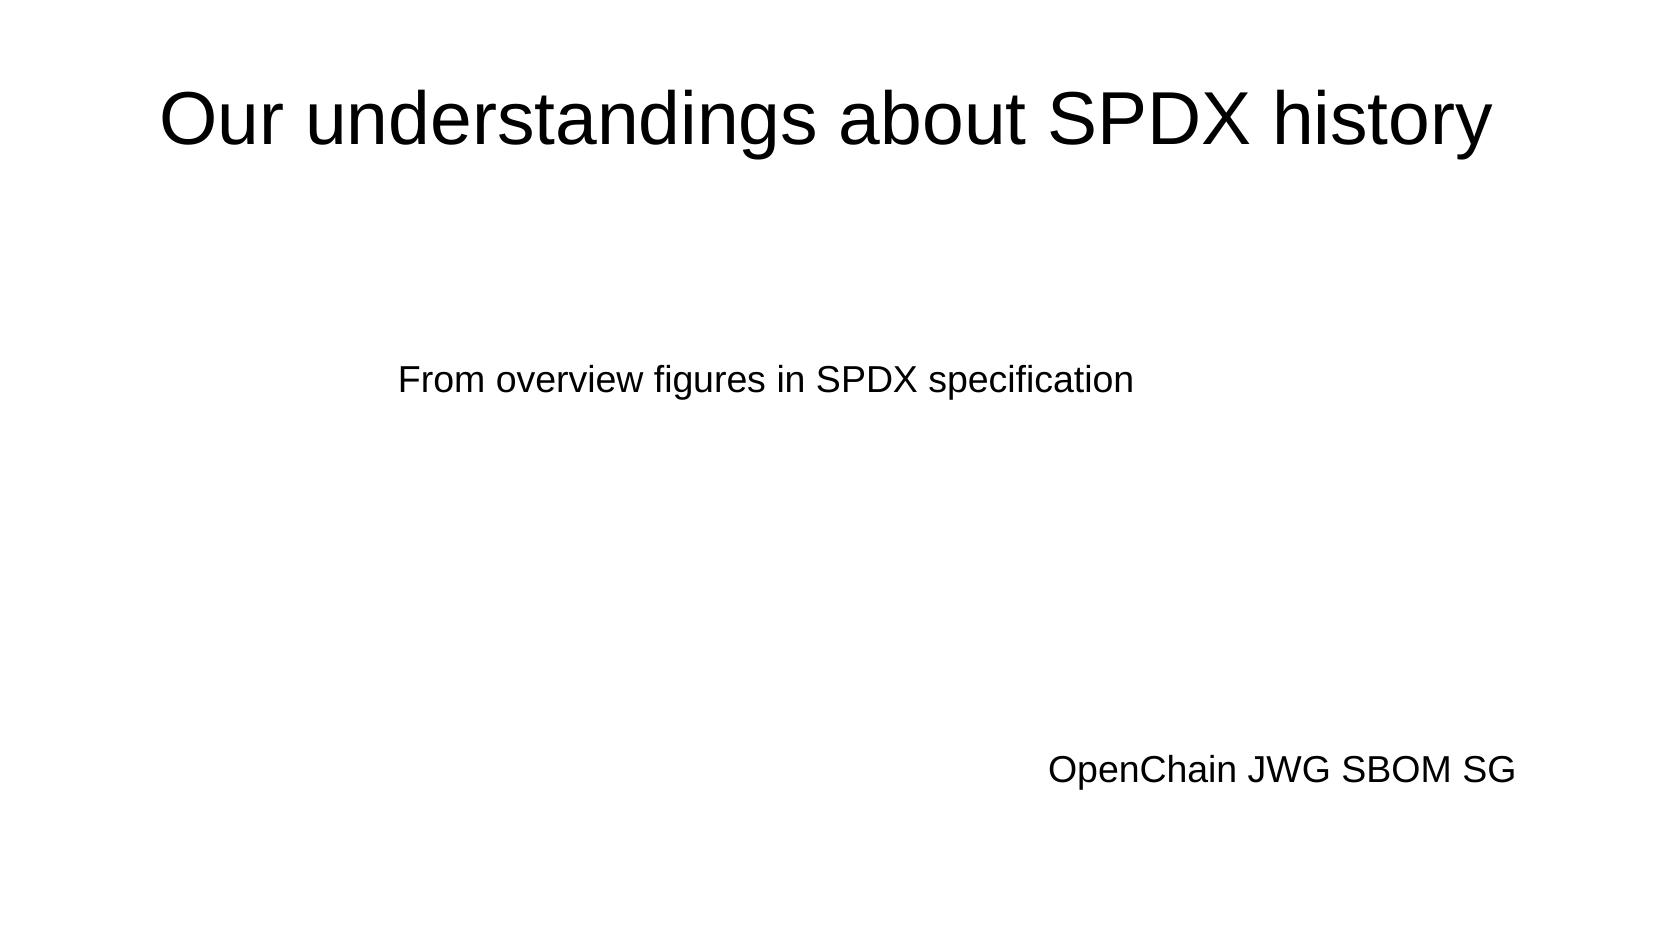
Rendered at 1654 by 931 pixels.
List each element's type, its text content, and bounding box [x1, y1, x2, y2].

title Our understandings about SPDX history [82, 37, 1571, 193]
text_box OpenChain JWG SBOM SG [1033, 738, 1532, 795]
text_box From overview figures in SPDX specification [383, 347, 1150, 404]
